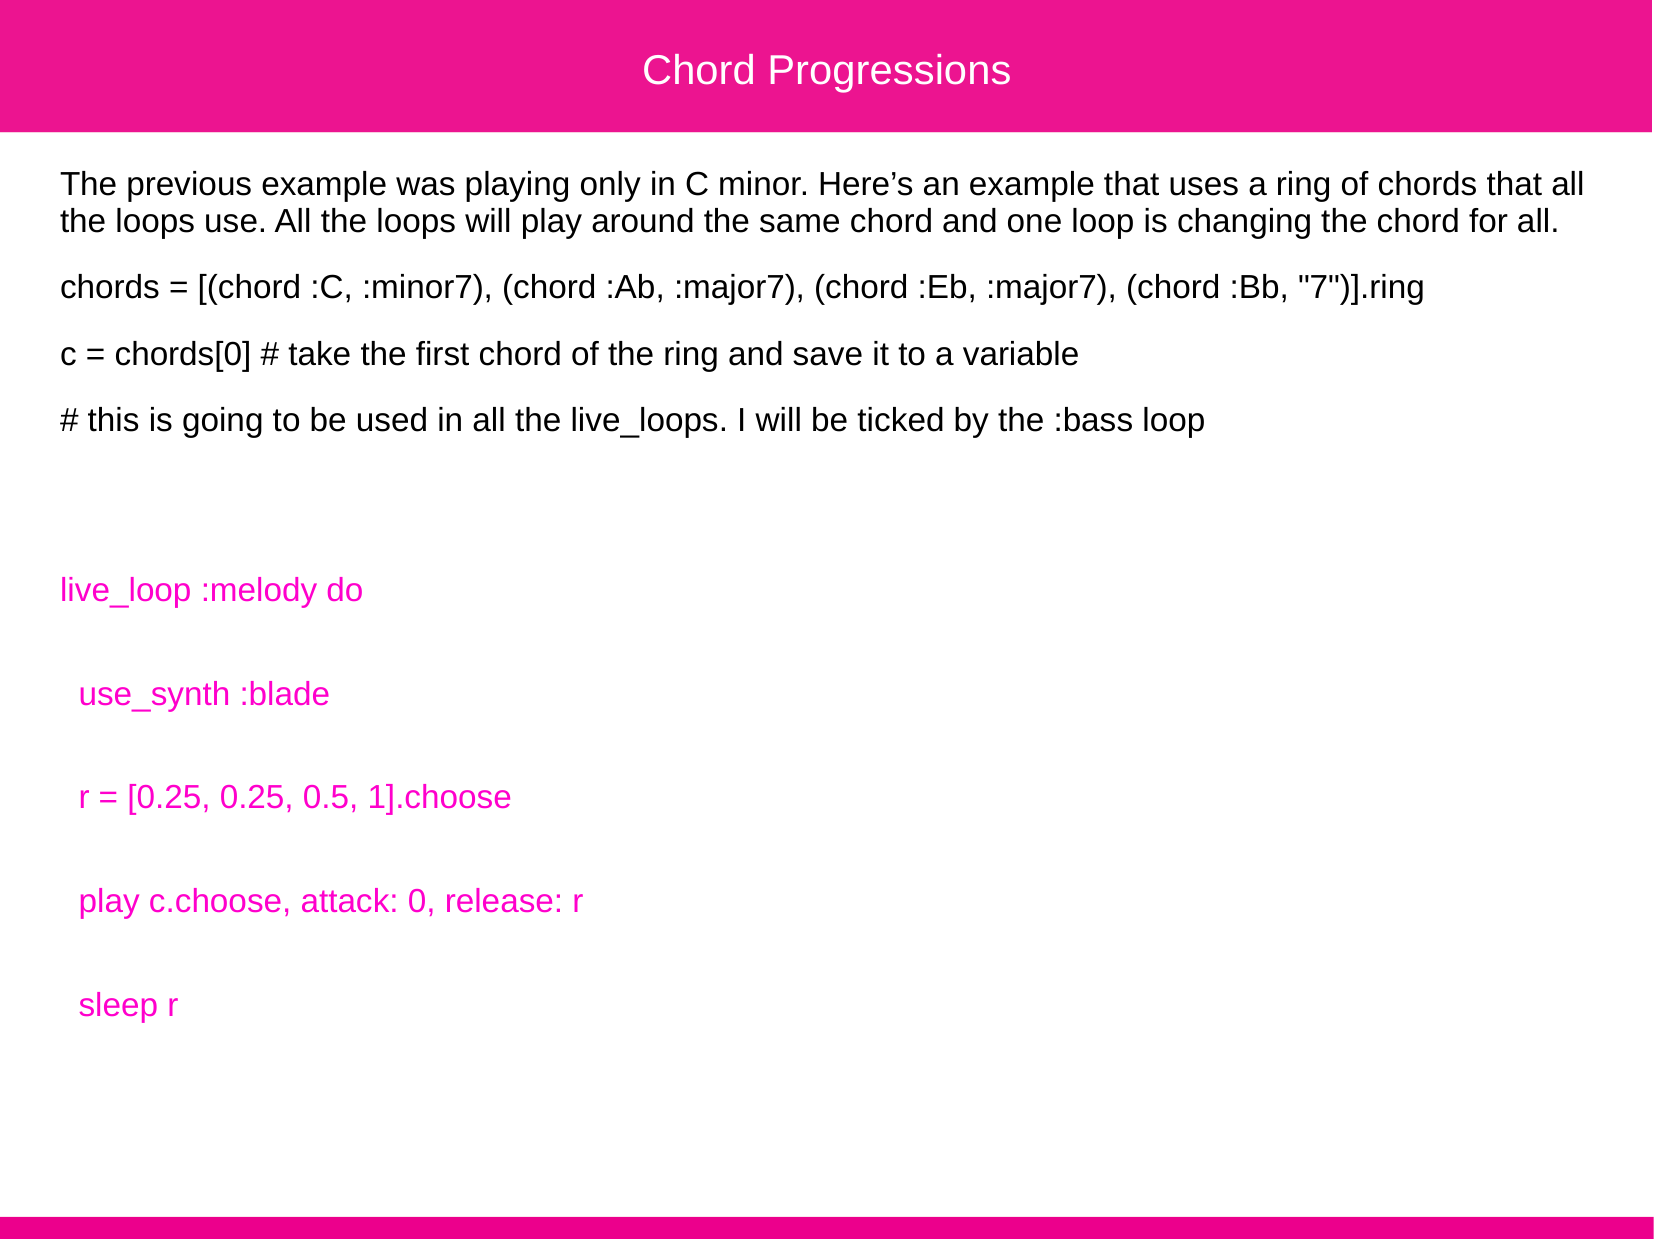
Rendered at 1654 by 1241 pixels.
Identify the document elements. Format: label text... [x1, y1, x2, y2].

list The previous example was playing only in C minor. Here’s an example that uses a ring of chords that all the loops use. All the loops will play around the same chord and one loop is changing the chord for all. chords = [(chord :C, :minor7), (chord :Ab, :major7), (chord :Eb, :major7), (chord :Bb, "7")].ring c = chords[0] # take the first chord of the ring and save it to a variable # this is going to be used in all the live_loops. I will be ticked by the :bass loop live_loop :melody do use_synth :blade r = [0.25, 0.25, 0.5, 1].choose play c.choose, attack: 0, release: r sleep r [60, 165, 1621, 1201]
picture [0, 0, 1654, 1241]
title Chord Progressions [82, 46, 1571, 94]
